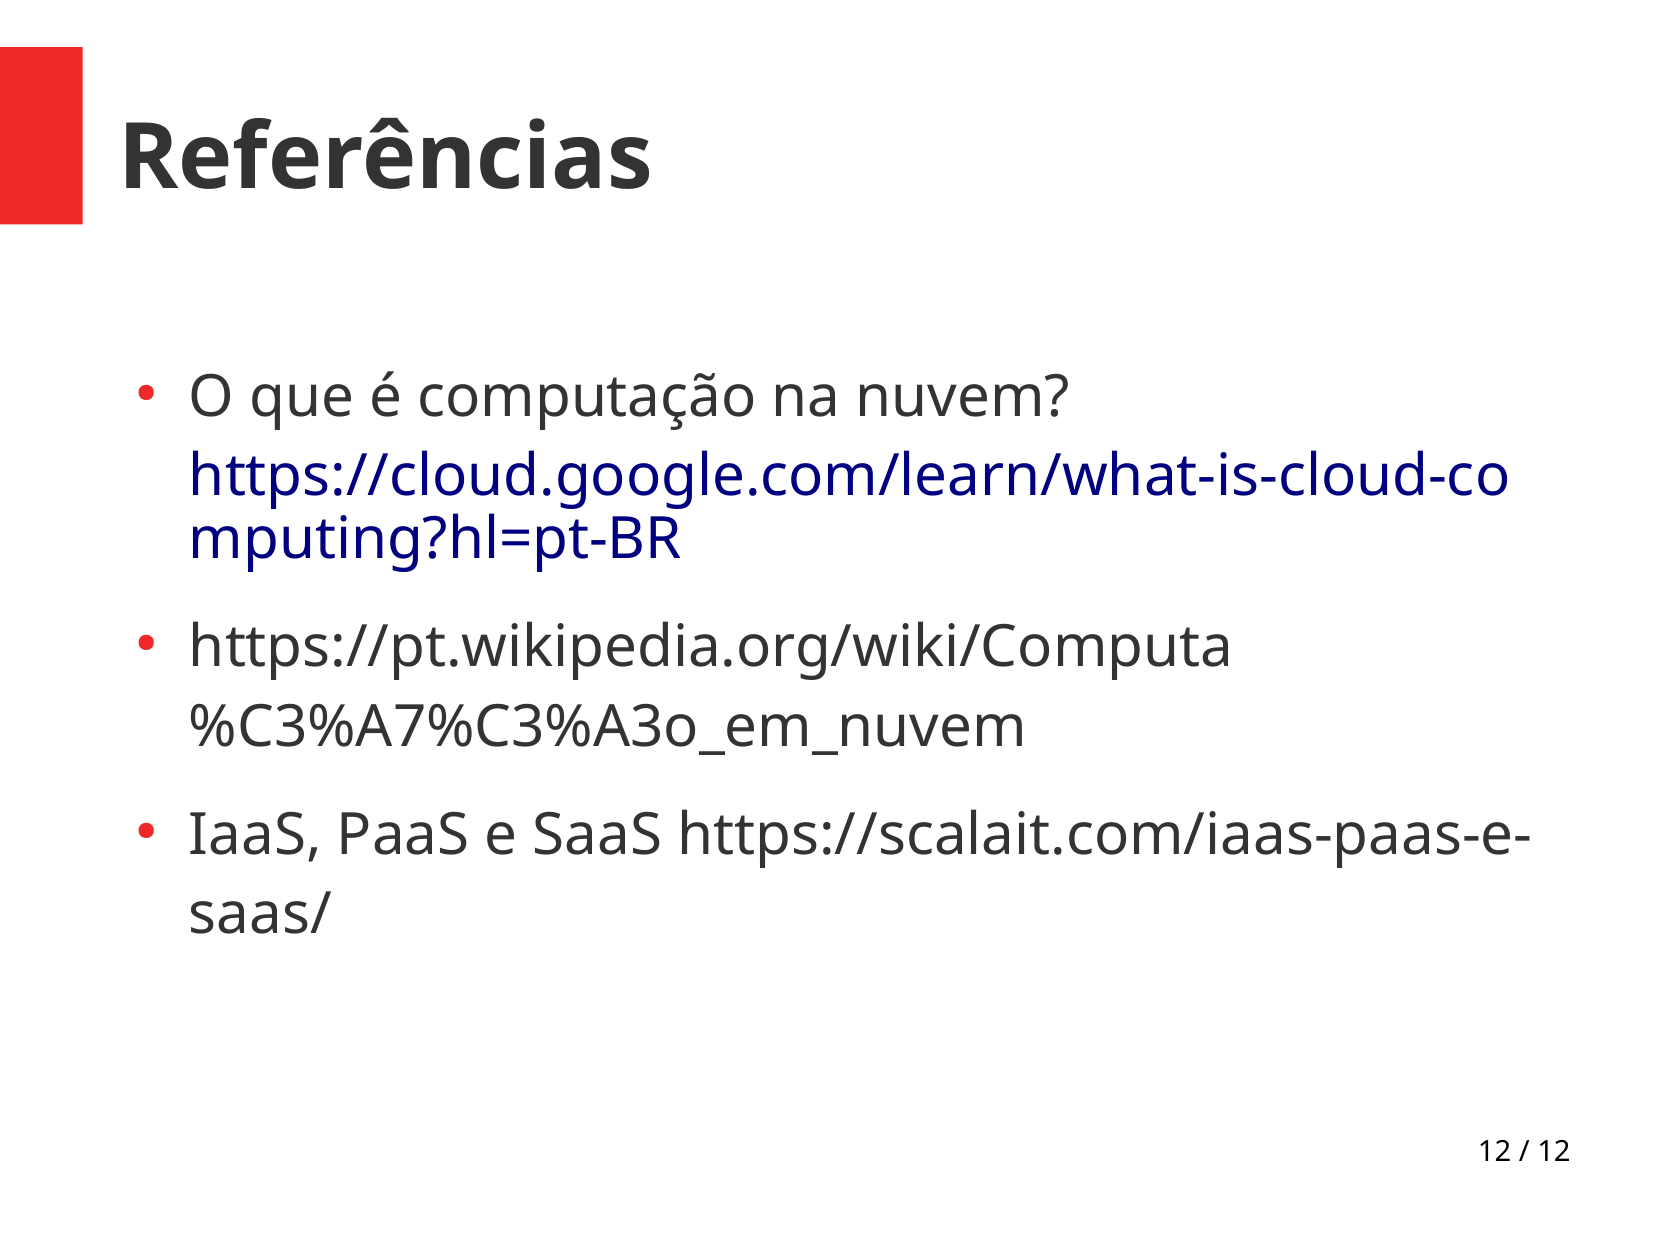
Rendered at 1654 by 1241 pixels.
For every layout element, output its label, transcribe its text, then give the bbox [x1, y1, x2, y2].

list O que é computação na nuvem? https://cloud.google.com/learn/what-is-cloud-computing?hl=pt-BR https://pt.wikipedia.org/wiki/Computa%C3%A7%C3%A3o_em_nuvem IaaS, PaaS e SaaS https://scalait.com/iaas-paas-e-saas/ [118, 354, 1536, 1074]
title Referências [118, 49, 1571, 257]
